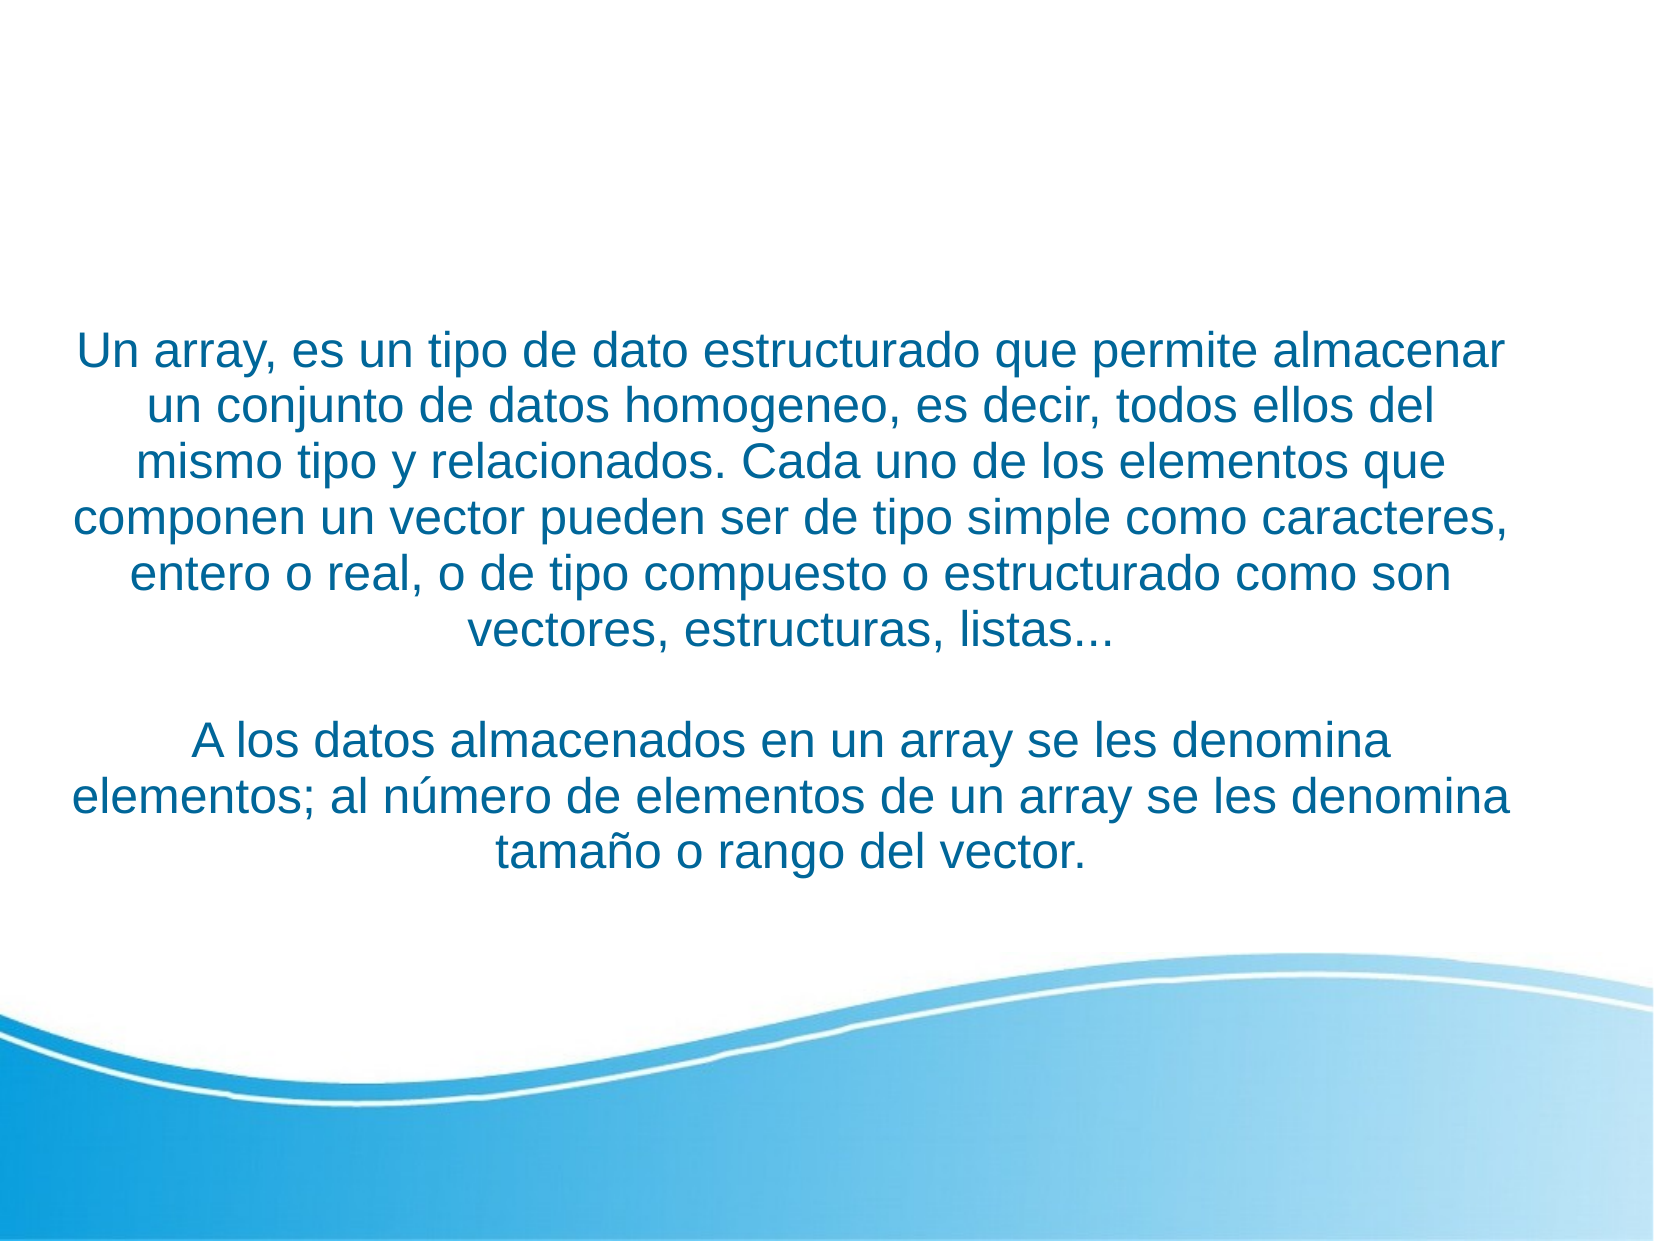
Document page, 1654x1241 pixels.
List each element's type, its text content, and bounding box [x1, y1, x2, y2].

picture [0, 952, 1654, 1241]
title Un array, es un tipo de dato estructurado que permite almacenar un conjunto de datos homogeneo, es decir, todos ellos del mismo tipo y relacionados. Cada uno de los elementos que componen un vector pueden ser de tipo simple como caracteres, entero o real, o de tipo compuesto o estructurado como son vectores, estructuras, listas... A los datos almacenados en un array se les denomina elementos; al número de elementos de un array se les denomina tamaño o rango del vector. [70, 188, 1512, 1013]
